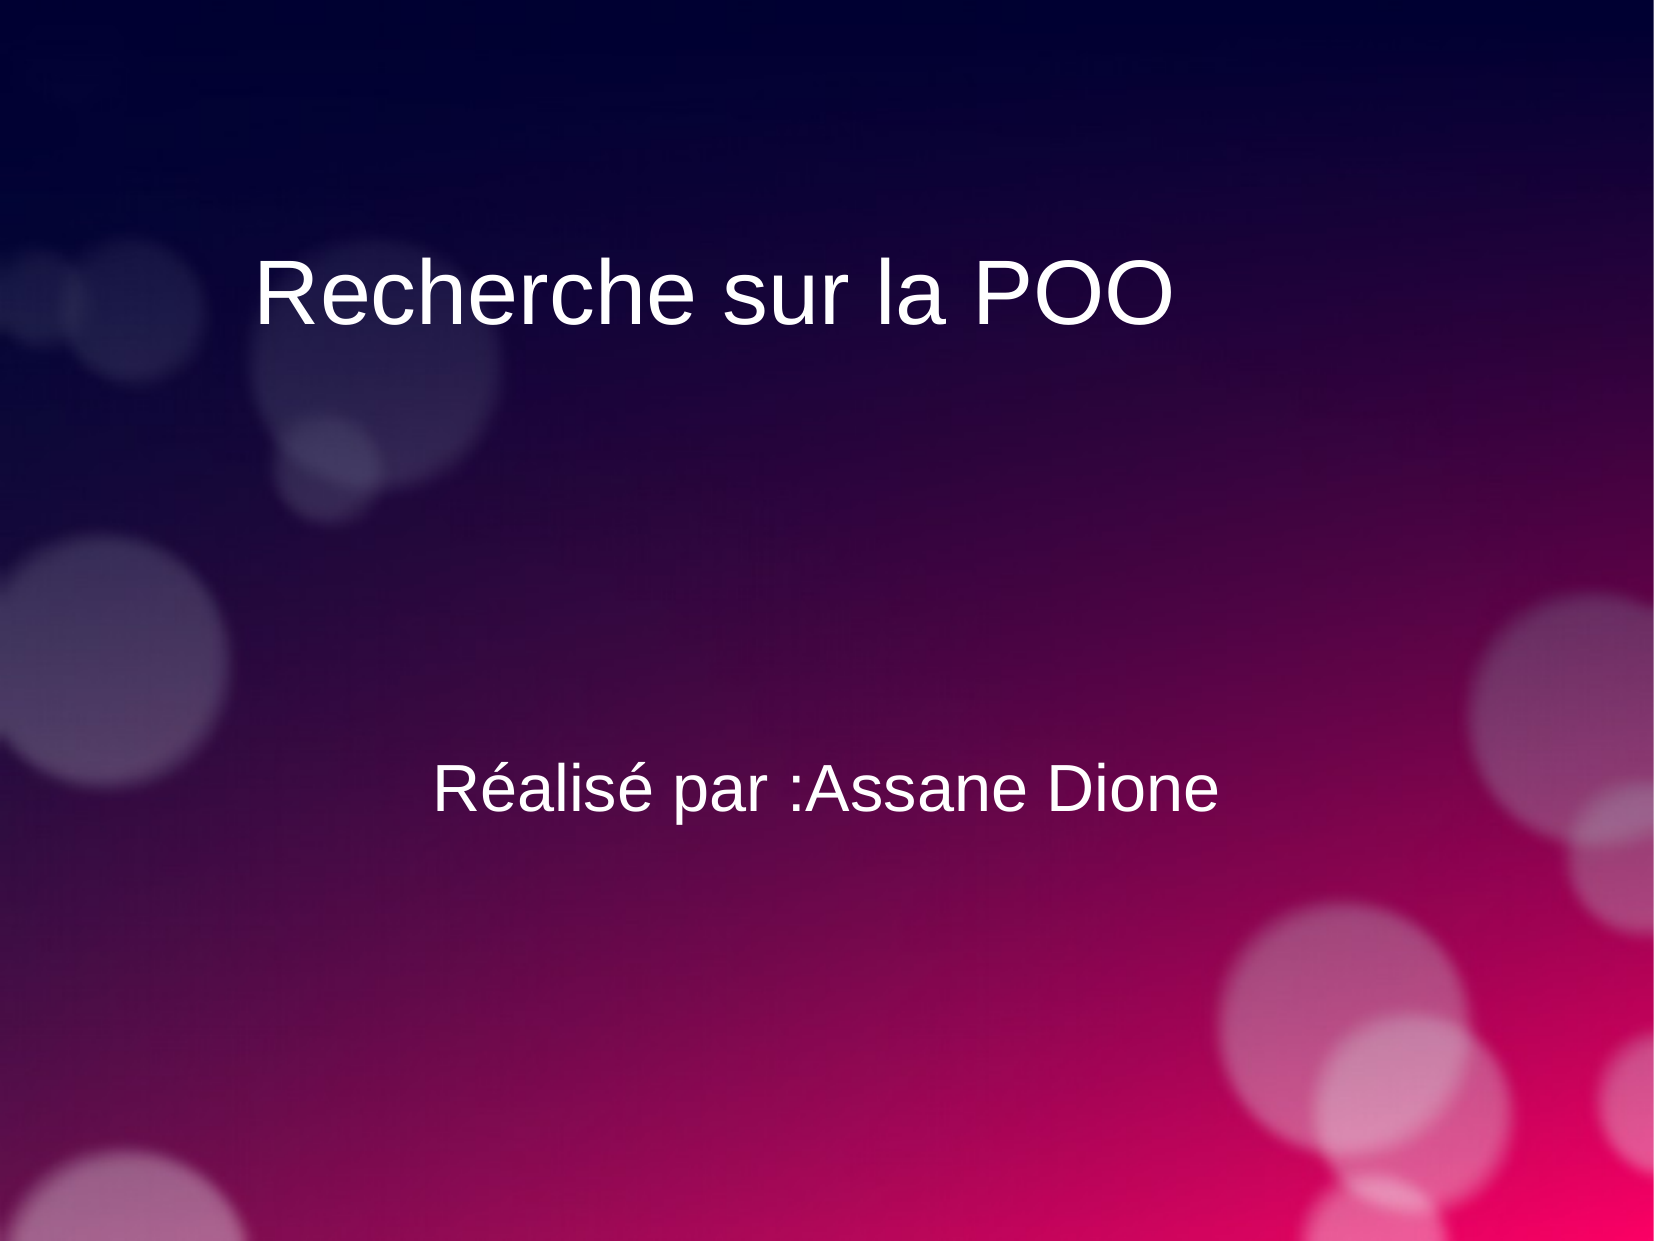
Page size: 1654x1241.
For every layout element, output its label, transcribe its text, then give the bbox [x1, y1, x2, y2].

subtitle Réalisé par :Assane Dione [82, 566, 1571, 1010]
picture [0, 0, 1654, 1241]
title Recherche sur la POO [106, 188, 1595, 397]
